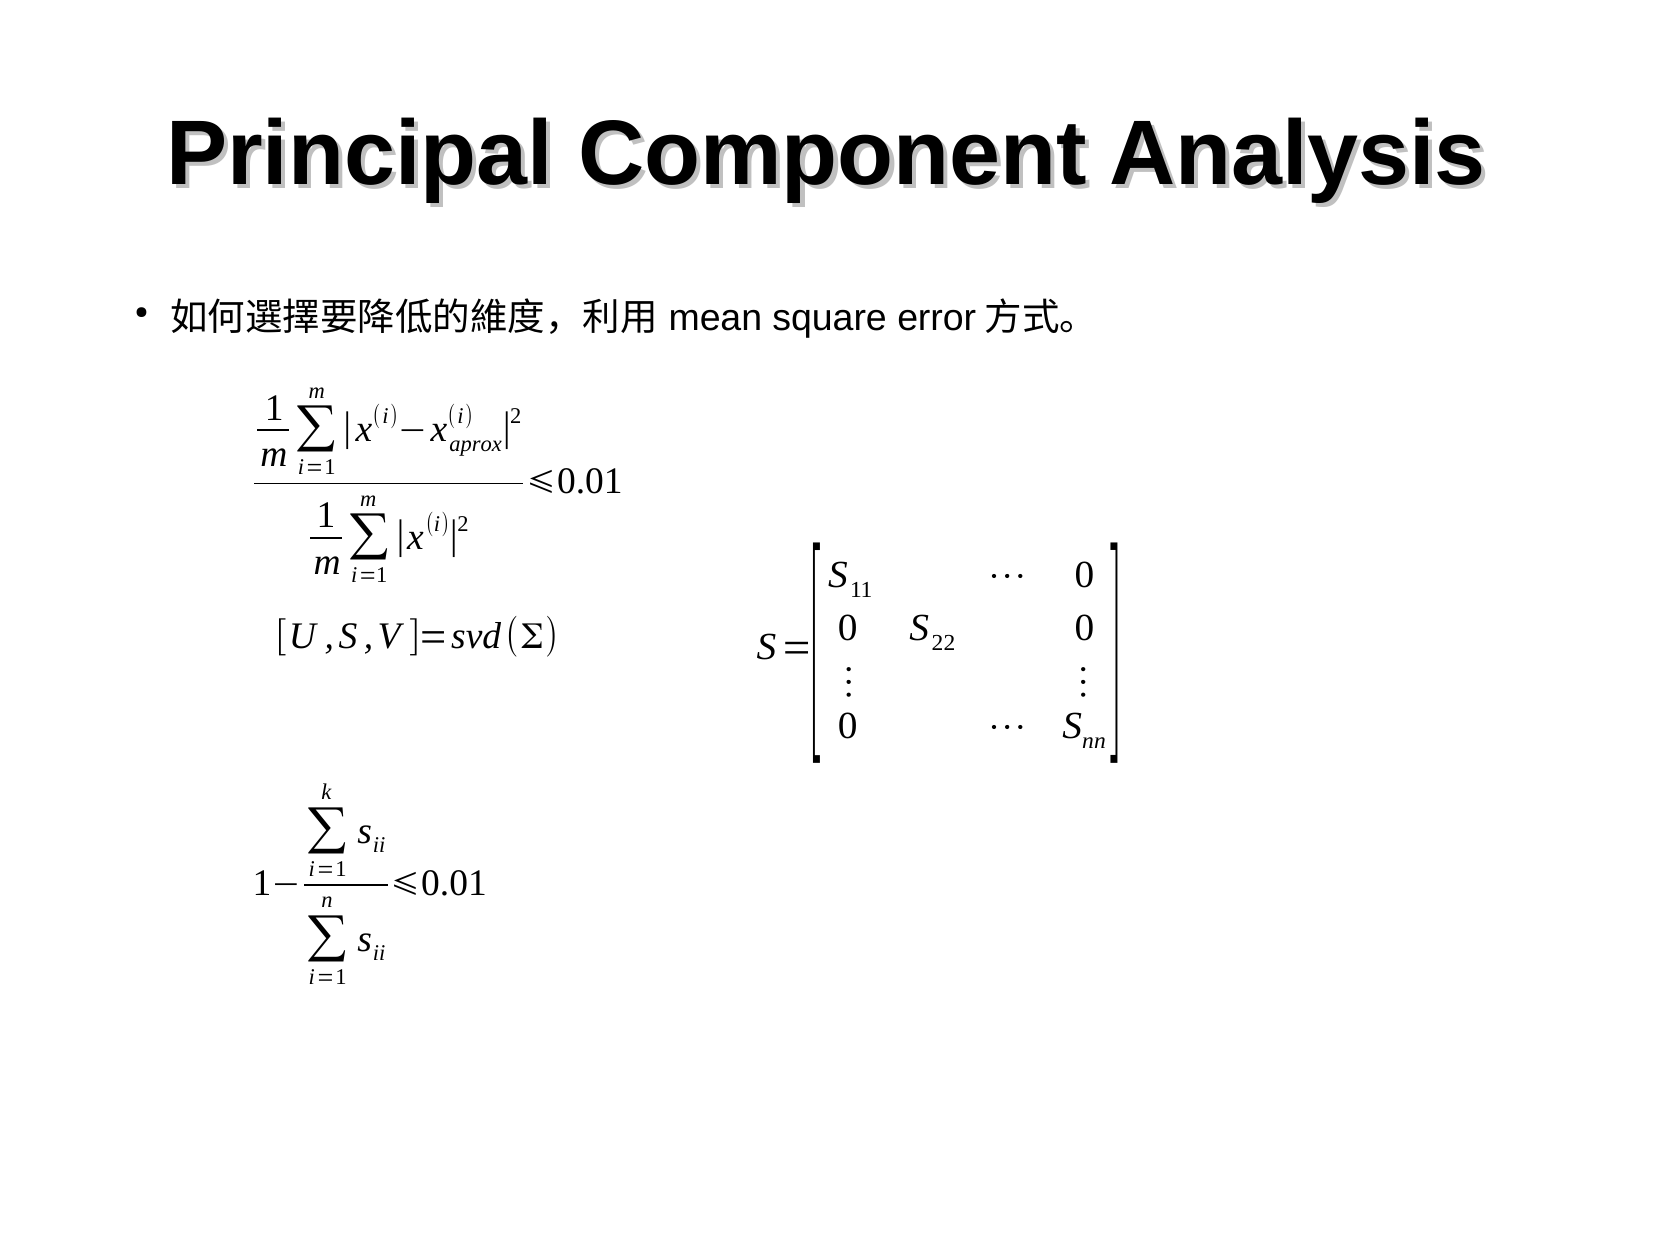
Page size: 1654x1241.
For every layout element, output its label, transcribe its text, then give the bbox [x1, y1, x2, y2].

text_box 如何選擇要降低的維度，利用mean square error方式。 [120, 279, 1561, 344]
title Principal Component Analysis [82, 49, 1571, 257]
chart [746, 540, 1131, 765]
chart [246, 779, 494, 990]
chart [246, 377, 629, 588]
chart [269, 614, 564, 660]
